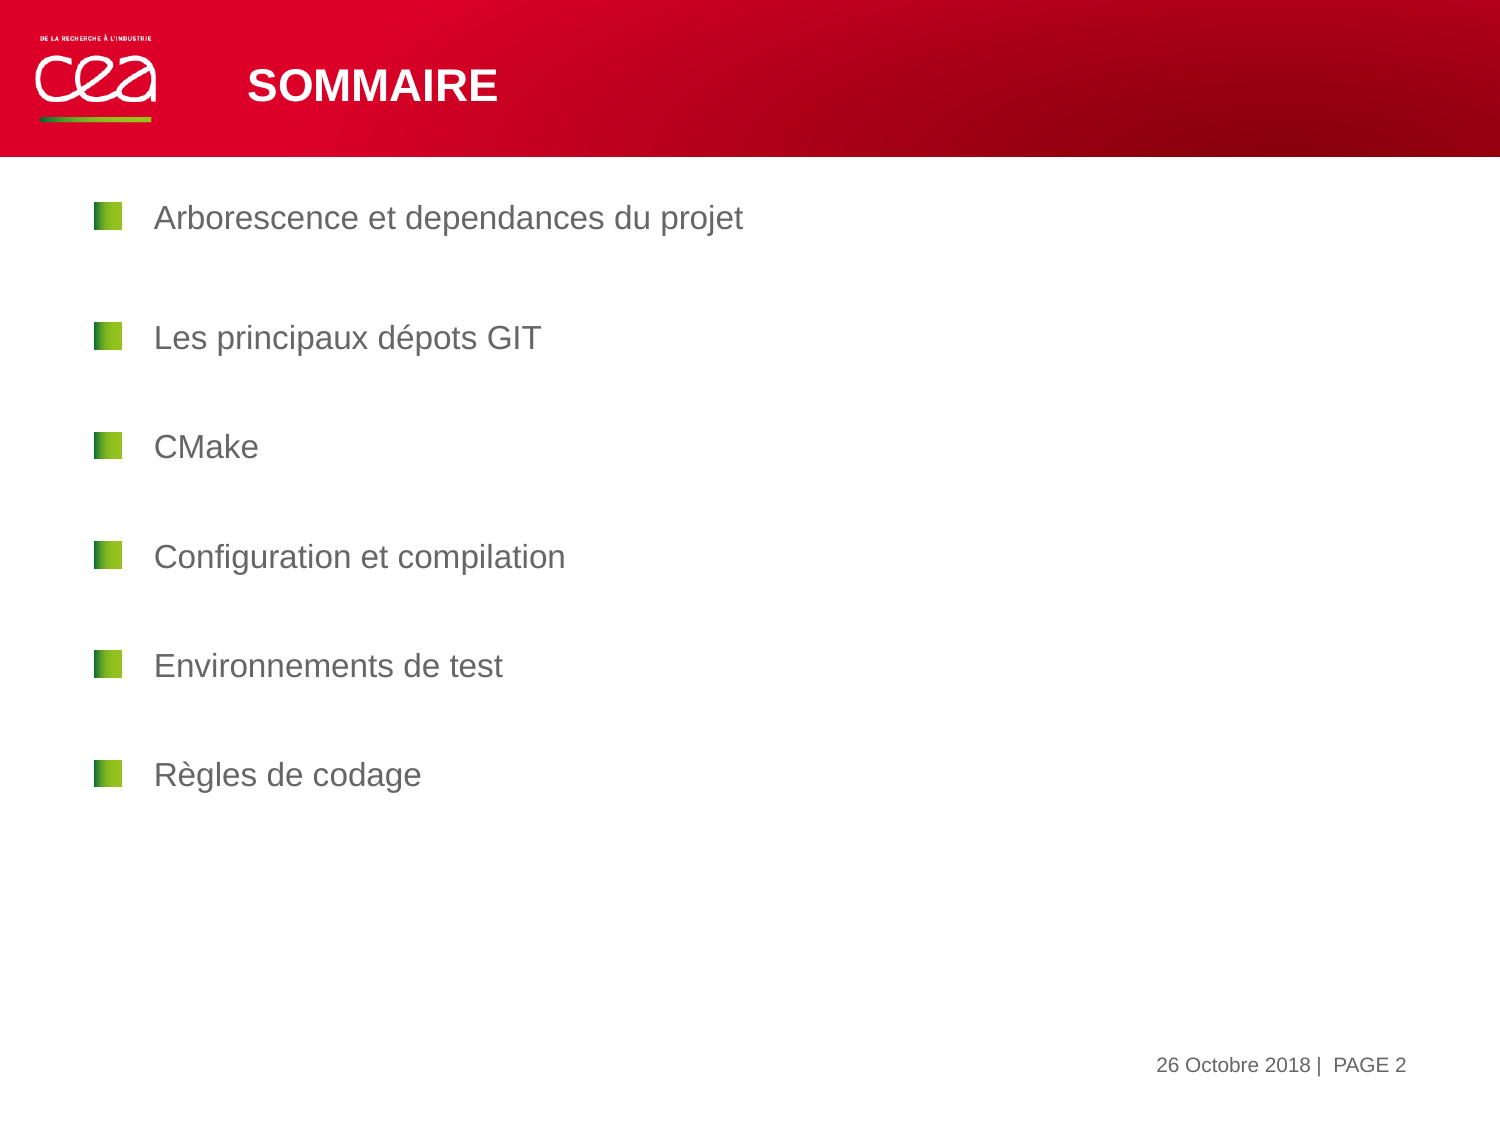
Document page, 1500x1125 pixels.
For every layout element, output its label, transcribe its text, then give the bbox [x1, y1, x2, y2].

slide_number | PAGE <number> [1316, 1034, 1500, 1094]
picture [0, 0, 1500, 157]
footer 26 Octobre 2018 [336, 1034, 1311, 1095]
list Arborescence et dependances du projet Les principaux dépots GIT CMake Configuration et compilation Environnements de test Règles de codage [94, 196, 1436, 1012]
title sommaire [247, 8, 1436, 158]
